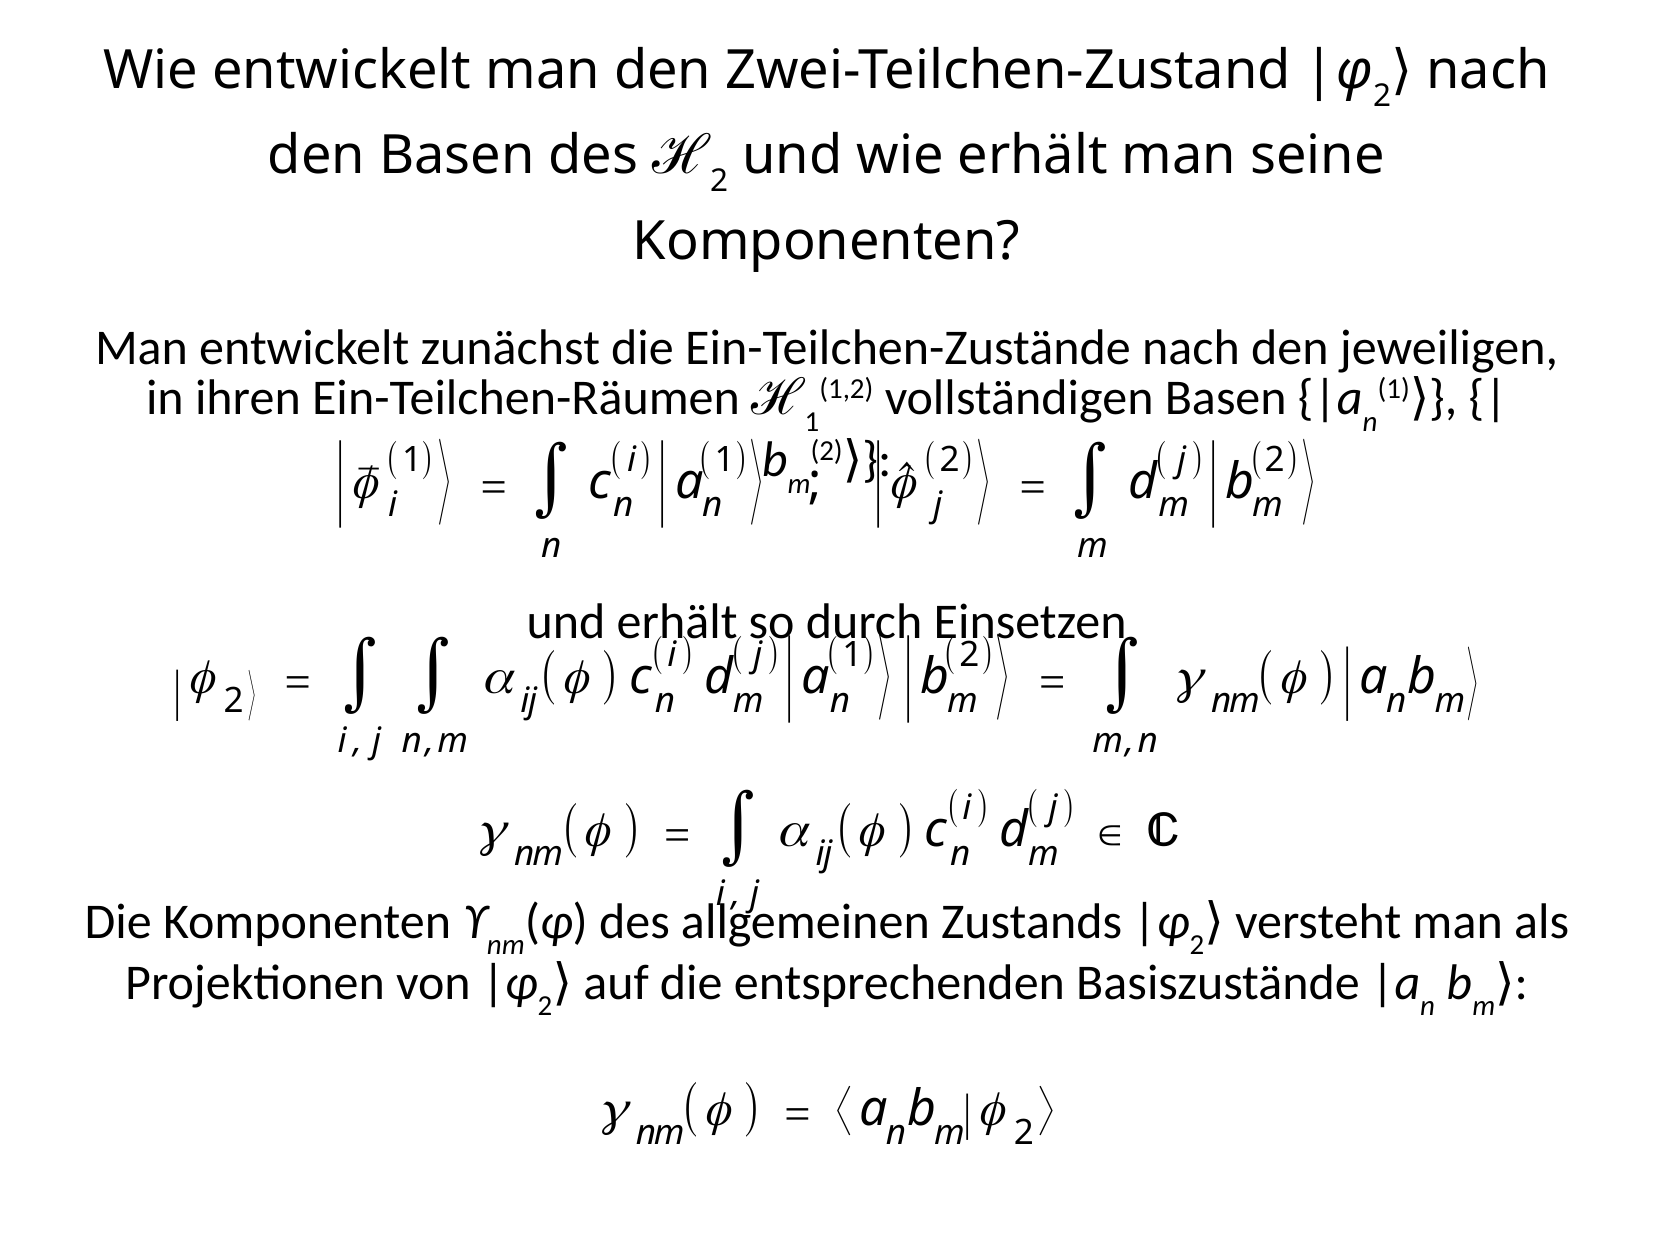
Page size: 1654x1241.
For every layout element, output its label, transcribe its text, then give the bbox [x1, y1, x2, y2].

title Wie entwickelt man den Zwei-Teilchen-Zustand |φ2⟩ nach den Basen des ℋ2 und wie erhält man seine Komponenten? [82, 49, 1571, 237]
chart [164, 632, 1490, 915]
chart [327, 437, 1327, 567]
chart [592, 1078, 1062, 1154]
subtitle Man entwickelt zunächst die Ein-Teilchen-Zustände nach den jeweiligen, in ihren Ein-Teilchen-Räumen ℋ1(1,2) vollständigen Basen {|an(1)⟩}, {|bm(2)⟩}: und erhält so durch Einsetzen Die Komponenten ϒnm(φ) des allgemeinen Zustands |φ2⟩ versteht man als Projektionen von |φ2⟩ auf die entsprechenden Basiszustände |an bm⟩: [82, 237, 1571, 1063]
